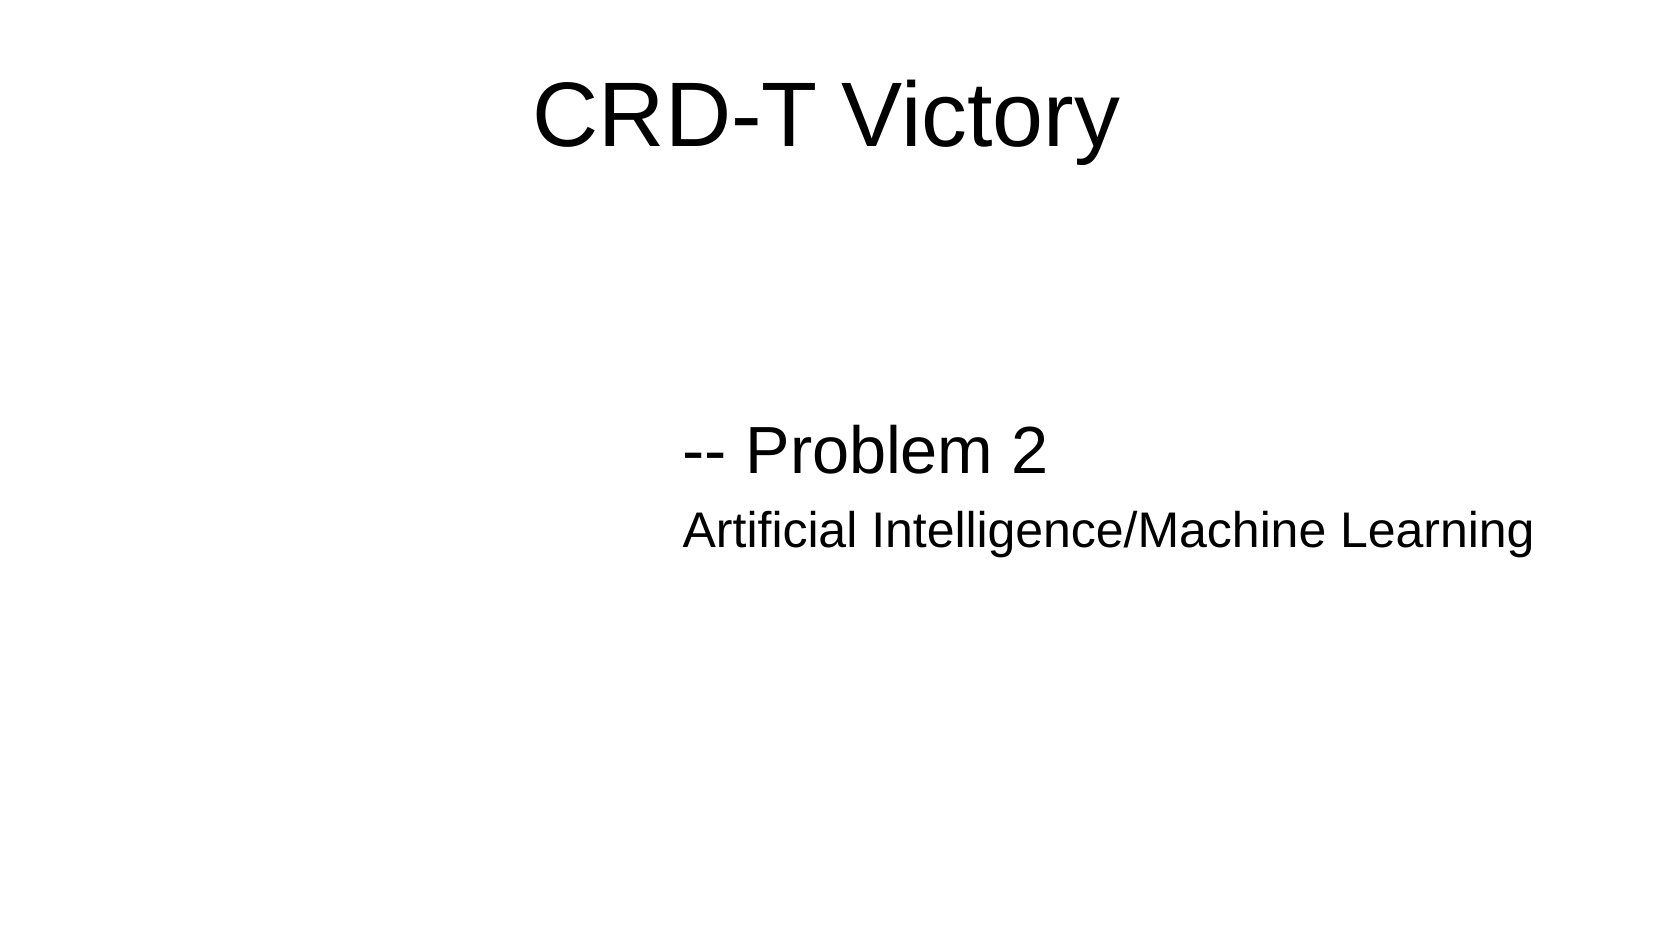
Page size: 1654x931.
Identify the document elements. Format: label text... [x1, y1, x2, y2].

subtitle -- Problem 2 Artificial Intelligence/Machine Learning [82, 217, 1571, 758]
title CRD-T Victory [82, 37, 1571, 193]
